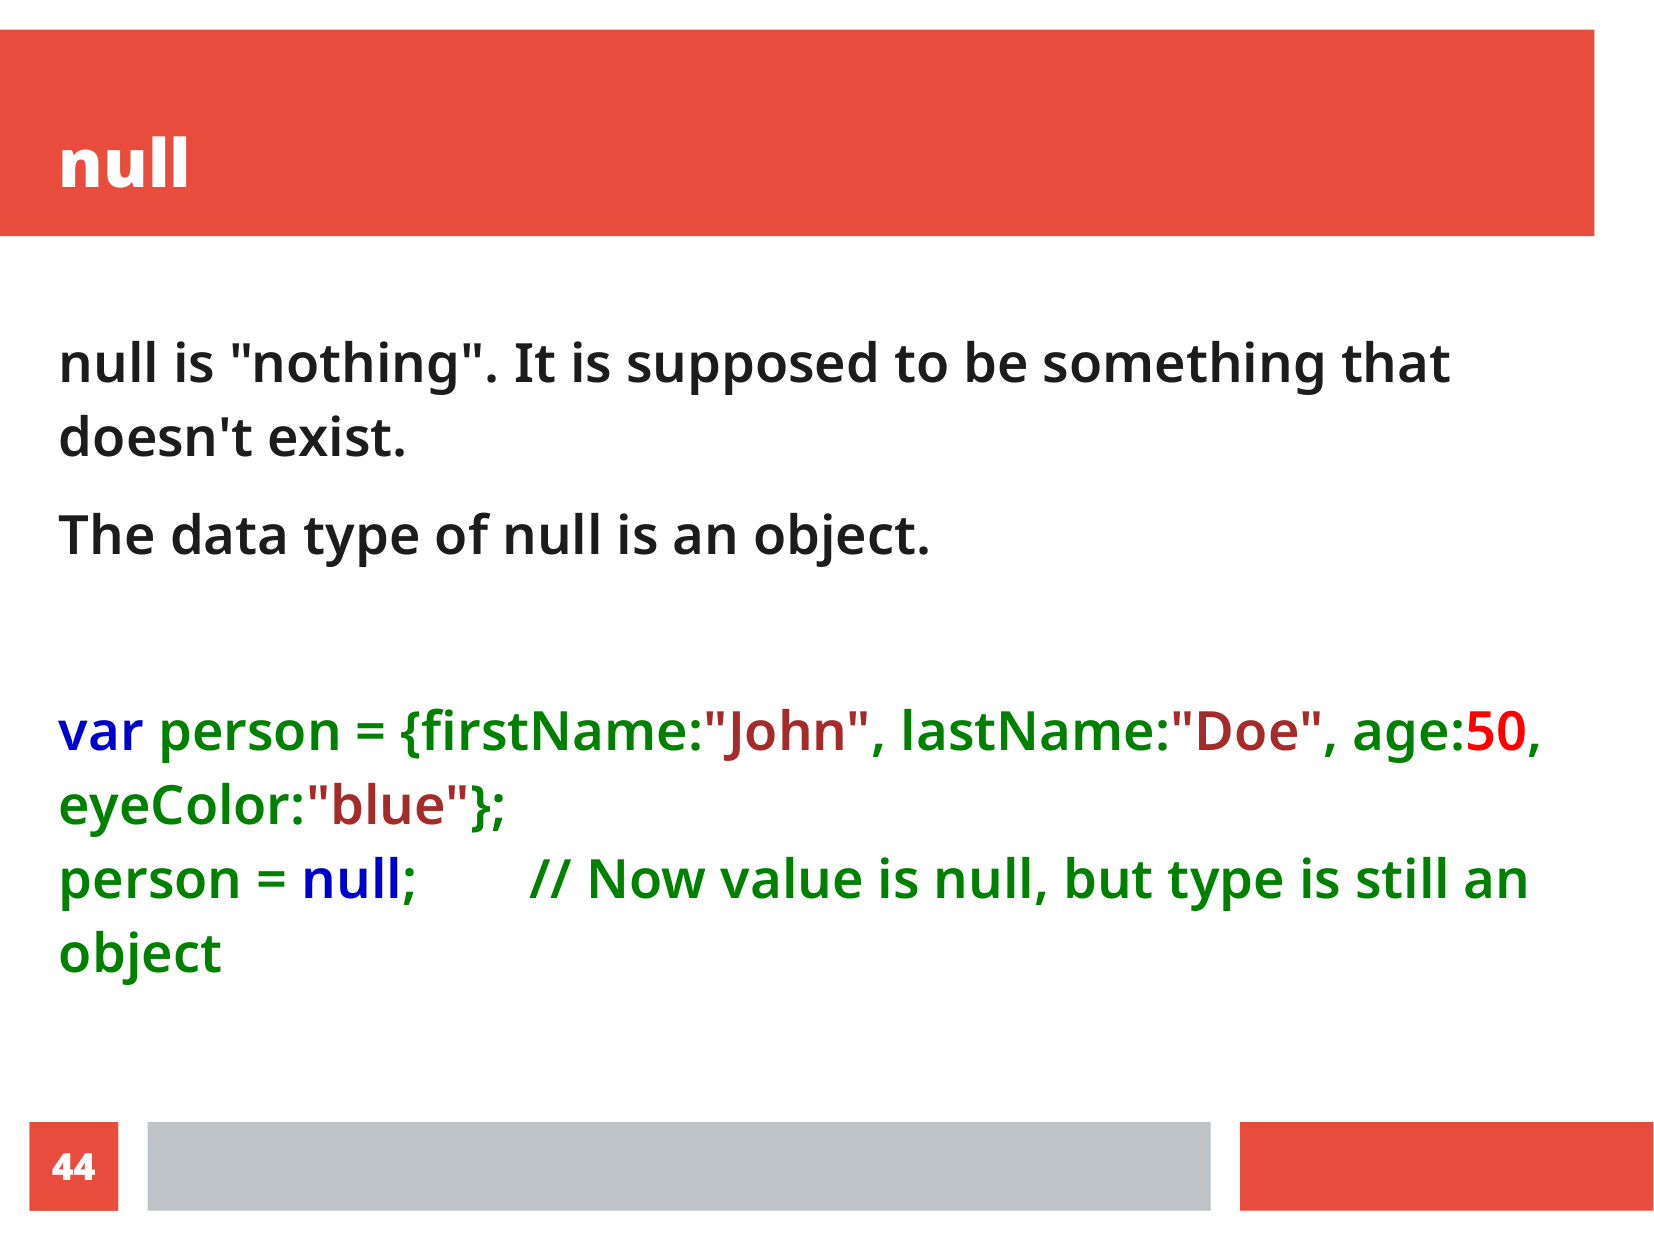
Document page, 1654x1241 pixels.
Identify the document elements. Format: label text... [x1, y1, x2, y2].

title null [59, 59, 1595, 207]
list null is "nothing". It is supposed to be something that doesn't exist. The data type of null is an object. var person = {firstName:"John", lastName:"Doe", age:50, eyeColor:"blue"}; person = null; // Now value is null, but type is still an object [59, 324, 1565, 1093]
